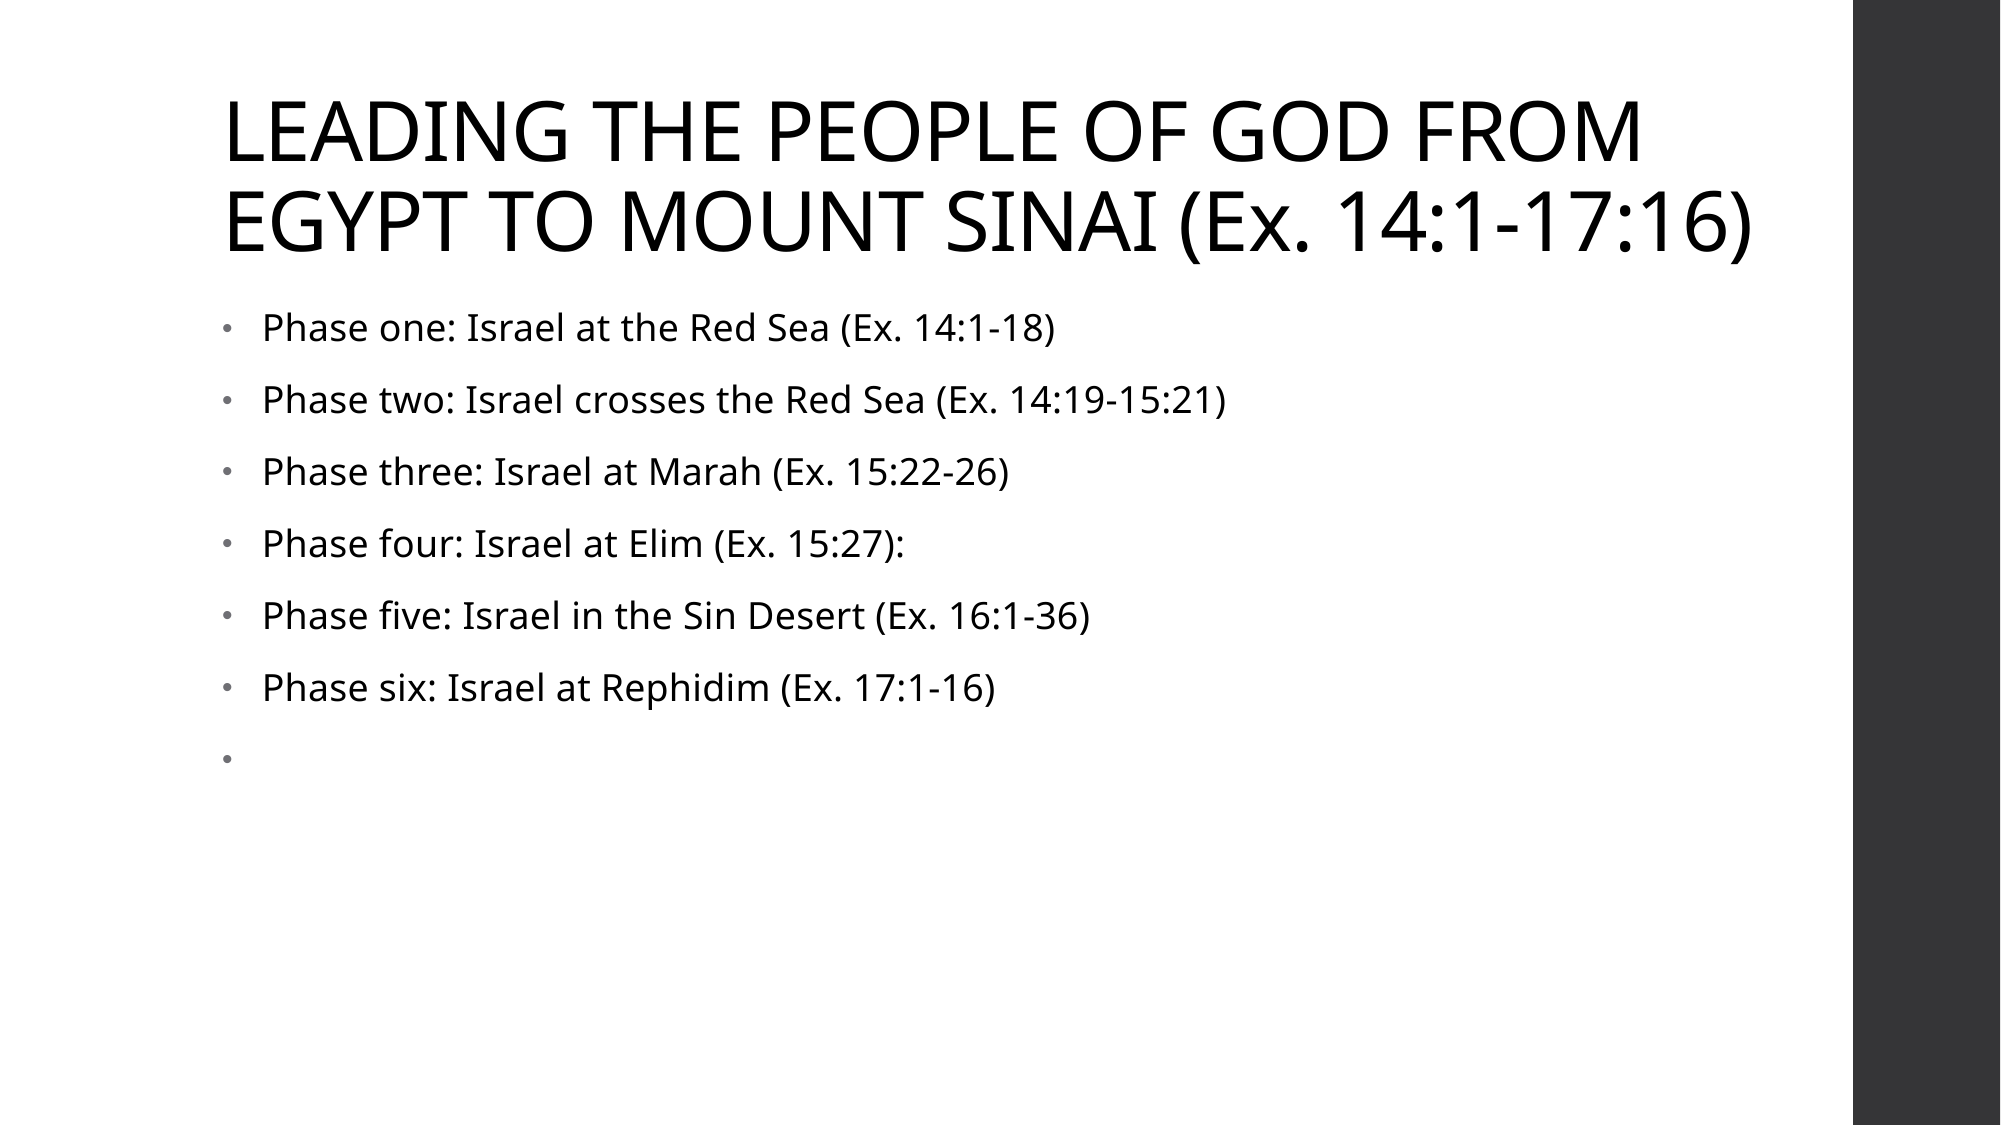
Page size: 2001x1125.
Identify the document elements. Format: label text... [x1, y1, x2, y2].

title LEADING THE PEOPLE OF GOD FROM EGYPT TO MOUNT SINAI (Ex. 14:1-17:16) [206, 60, 1797, 278]
list Phase one: Israel at the Red Sea (Ex. 14:1-18) Phase two: Israel crosses the Red Sea (Ex. 14:19-15:21) Phase three: Israel at Marah (Ex. 15:22-26) Phase four: Israel at Elim (Ex. 15:27): Phase five: Israel in the Sin Desert (Ex. 16:1-36) Phase six: Israel at Rephidim (Ex. 17:1-16) [206, 299, 1617, 1014]
